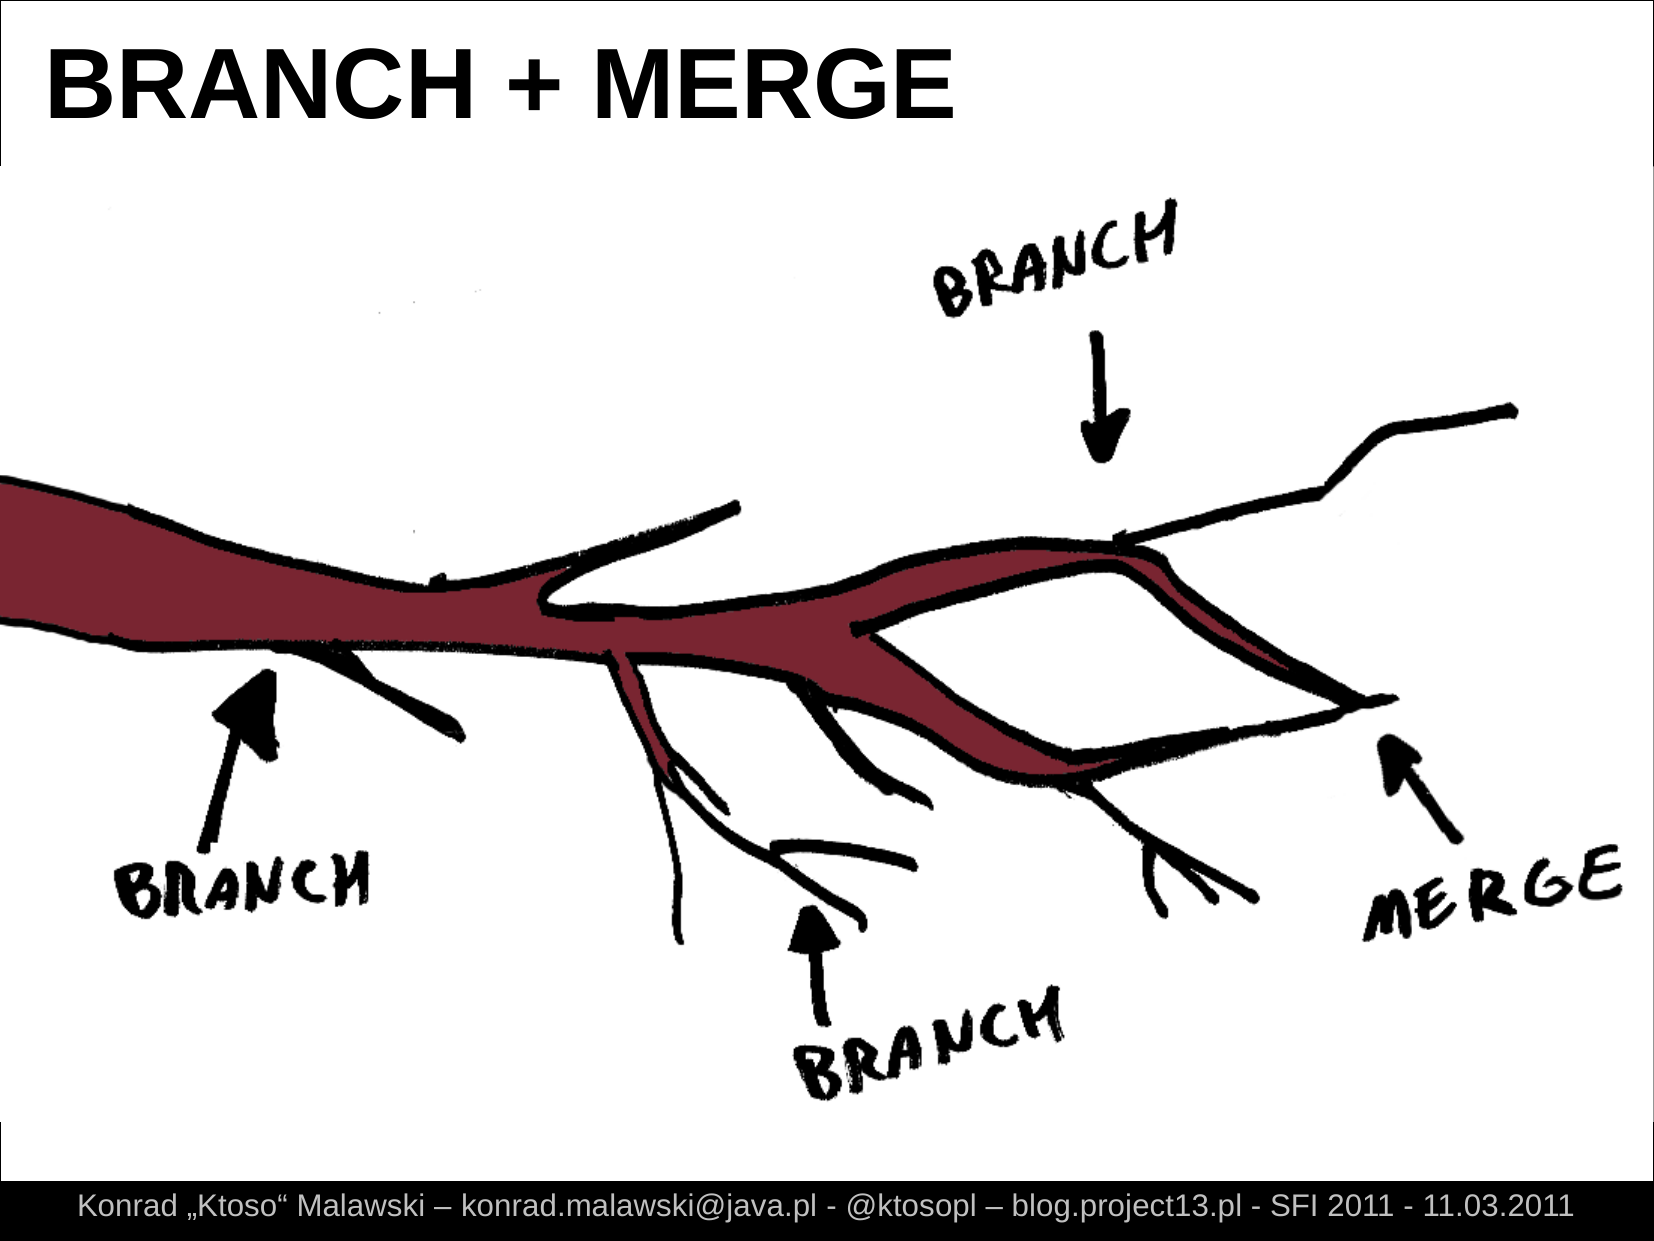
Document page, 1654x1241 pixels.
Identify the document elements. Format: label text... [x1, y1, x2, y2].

picture [0, 166, 1654, 1123]
text_box BRANCH + MERGE [29, 21, 1625, 148]
text_box Konrad „Ktoso“ Malawski – konrad.malawski@java.pl - @ktosopl – blog.project13.pl - SFI 2011 - 11.03.2011 [0, 1181, 1654, 1238]
